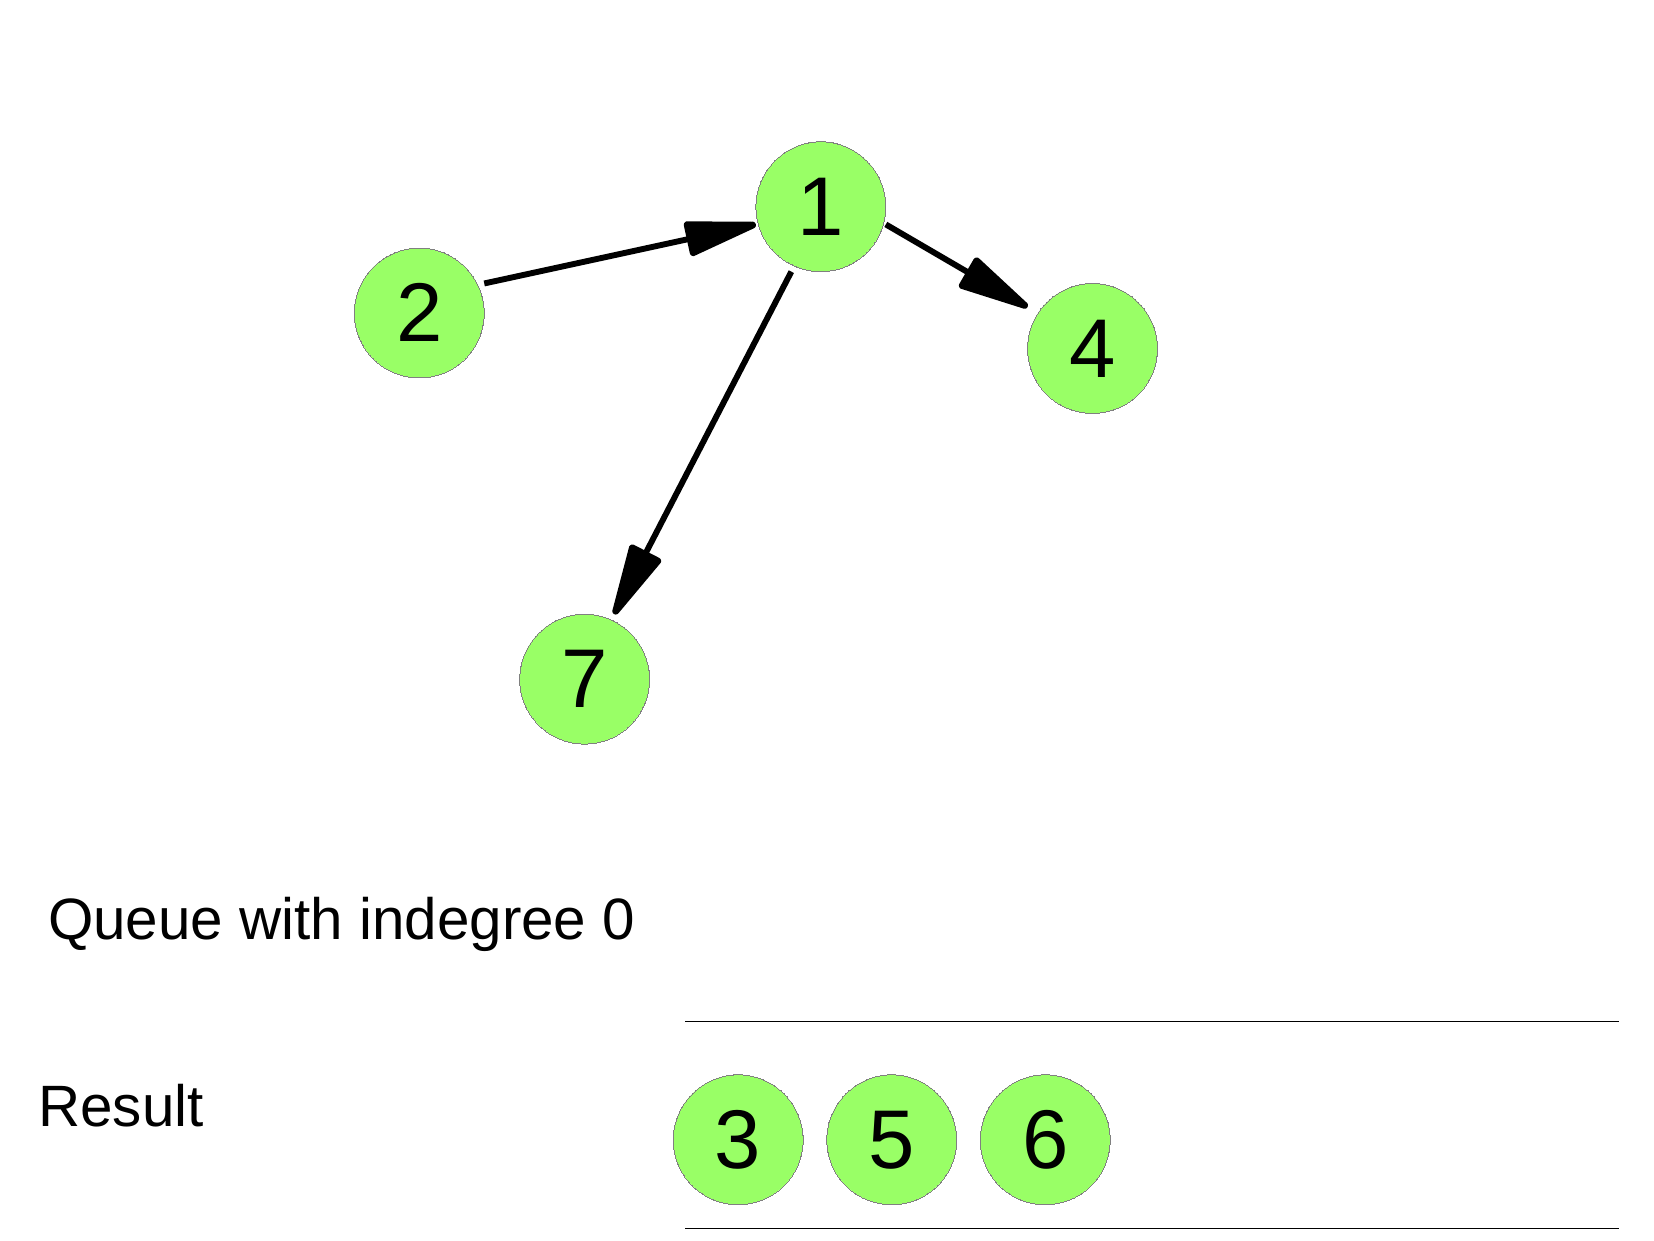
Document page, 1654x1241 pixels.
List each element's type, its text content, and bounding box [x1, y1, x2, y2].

text_box 6 [980, 1074, 1111, 1205]
text_box 2 [354, 248, 485, 378]
text_box Result [23, 1065, 219, 1146]
text_box 7 [519, 614, 650, 745]
text_box 4 [1027, 283, 1158, 414]
text_box Queue with indegree 0 [33, 879, 650, 960]
text_box 3 [673, 1074, 804, 1205]
text_box 1 [755, 141, 886, 272]
text_box 5 [826, 1074, 957, 1205]
